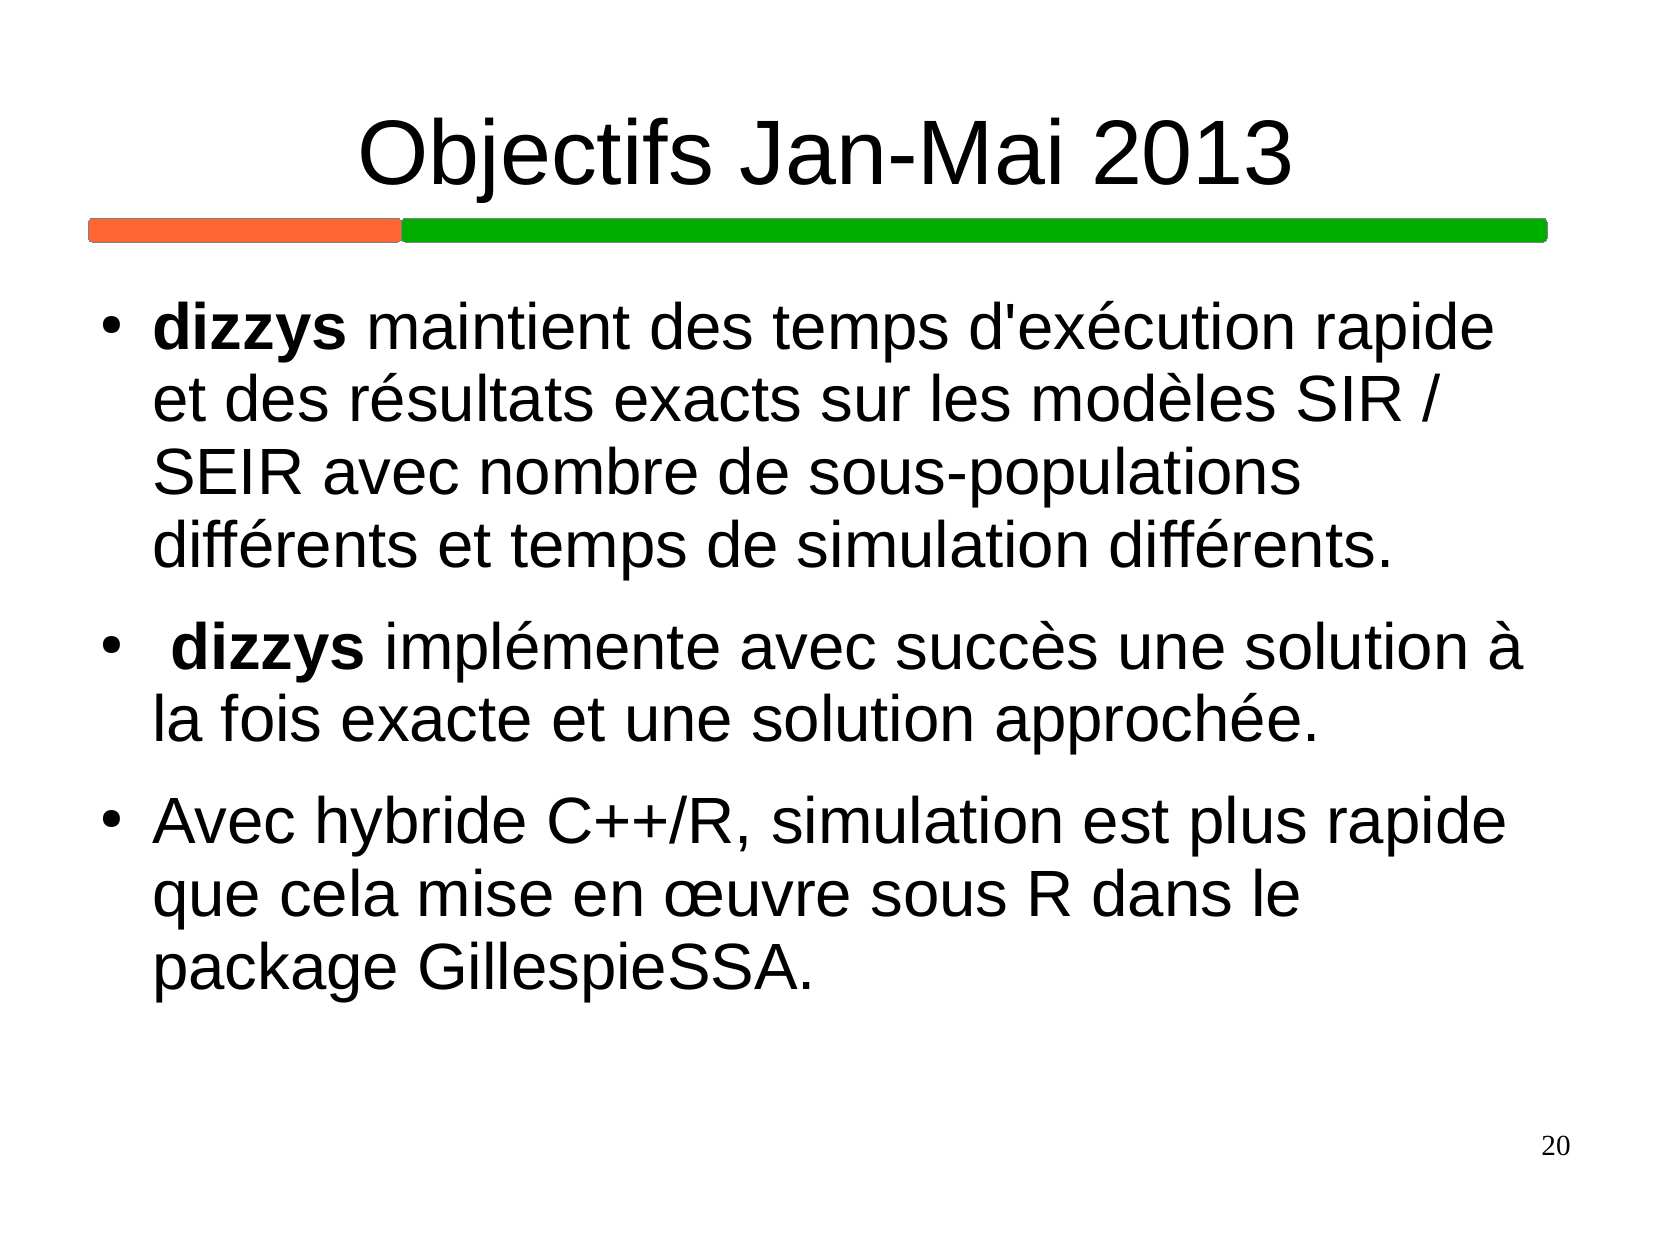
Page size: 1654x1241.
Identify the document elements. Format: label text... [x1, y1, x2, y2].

text_box [88, 218, 1548, 243]
list dizzys maintient des temps d'exécution rapide et des résultats exacts sur les modèles SIR / SEIR avec nombre de sous-populations différents et temps de simulation différents. dizzys implémente avec succès une solution à la fois exacte et une solution approchée. Avec hybride C++/R, simulation est plus rapide que cela mise en œuvre sous R dans le package GillespieSSA. [82, 290, 1538, 1010]
title Objectifs Jan-Mai 2013 [82, 49, 1571, 257]
